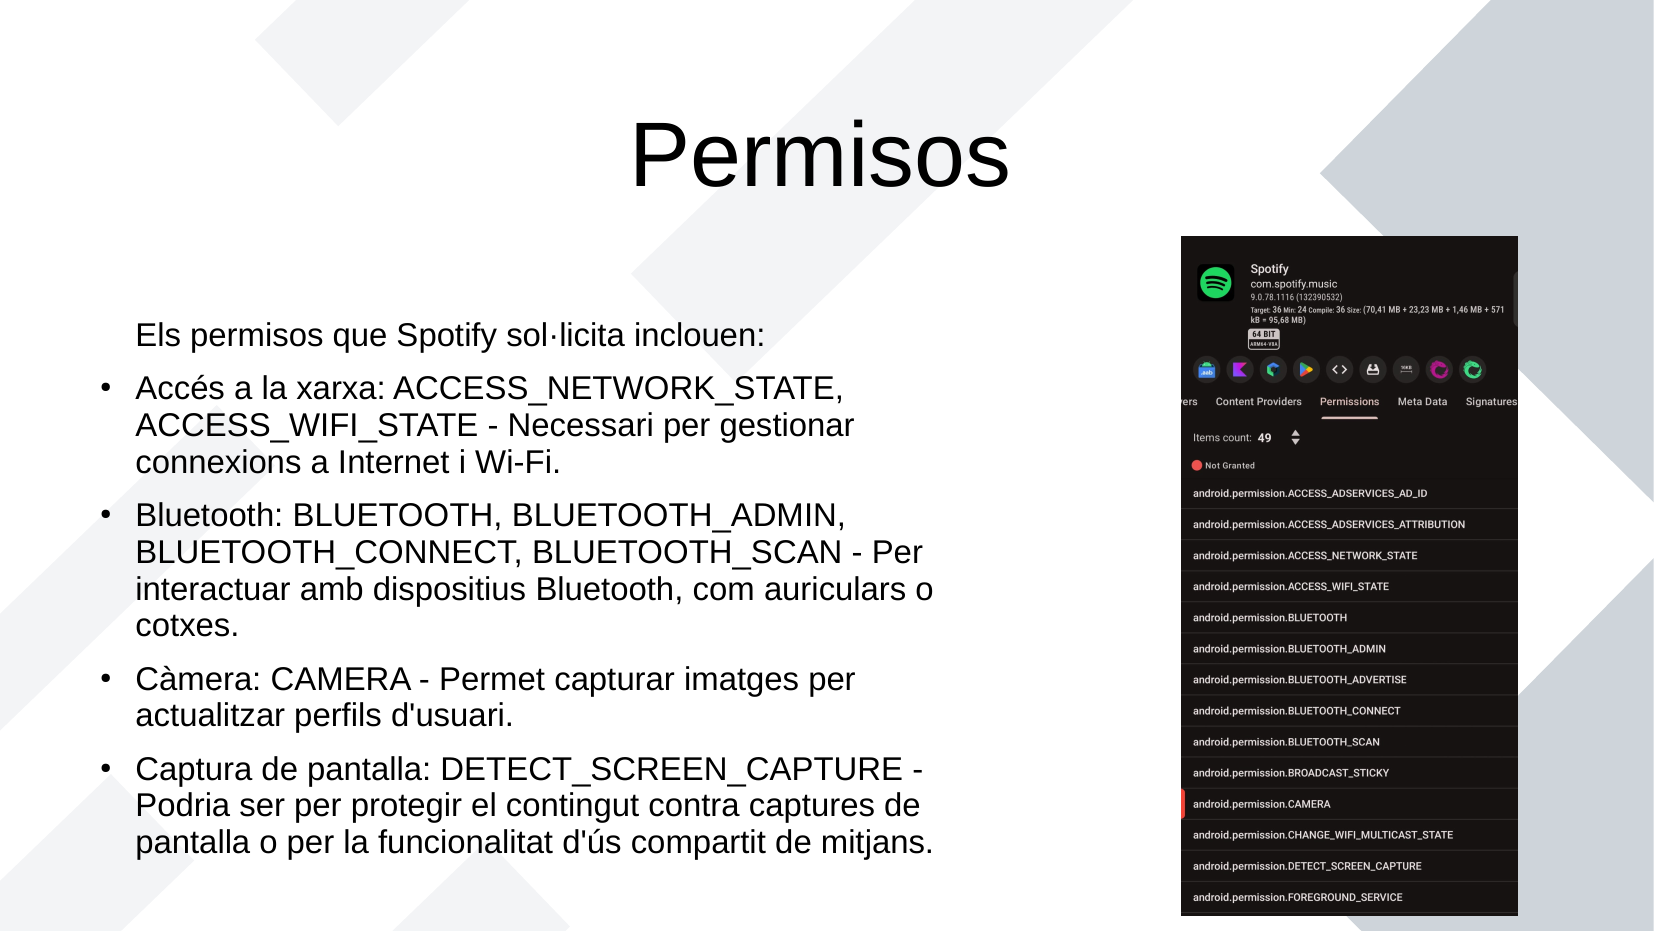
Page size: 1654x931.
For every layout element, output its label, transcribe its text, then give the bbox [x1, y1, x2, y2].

picture [1181, 236, 1518, 916]
list Els permisos que Spotify sol·licita inclouen: Accés a la xarxa: ACCESS_NETWORK_STATE, ACCESS_WIFI_STATE - Necessari per gestionar connexions a Internet i Wi-Fi. Bluetooth: BLUETOOTH, BLUETOOTH_ADMIN, BLUETOOTH_CONNECT, BLUETOOTH_SCAN - Per interactuar amb dispositius Bluetooth, com auriculars o cotxes. Càmera: CAMERA - Permet capturar imatges per actualitzar perfils d'usuari. Captura de pantalla: DETECT_SCREEN_CAPTURE - Podria ser per protegir el contingut contra captures de pantalla o per la funcionalitat d'ús compartit de mitjans. [88, 316, 945, 886]
title Permisos [76, 76, 1565, 233]
